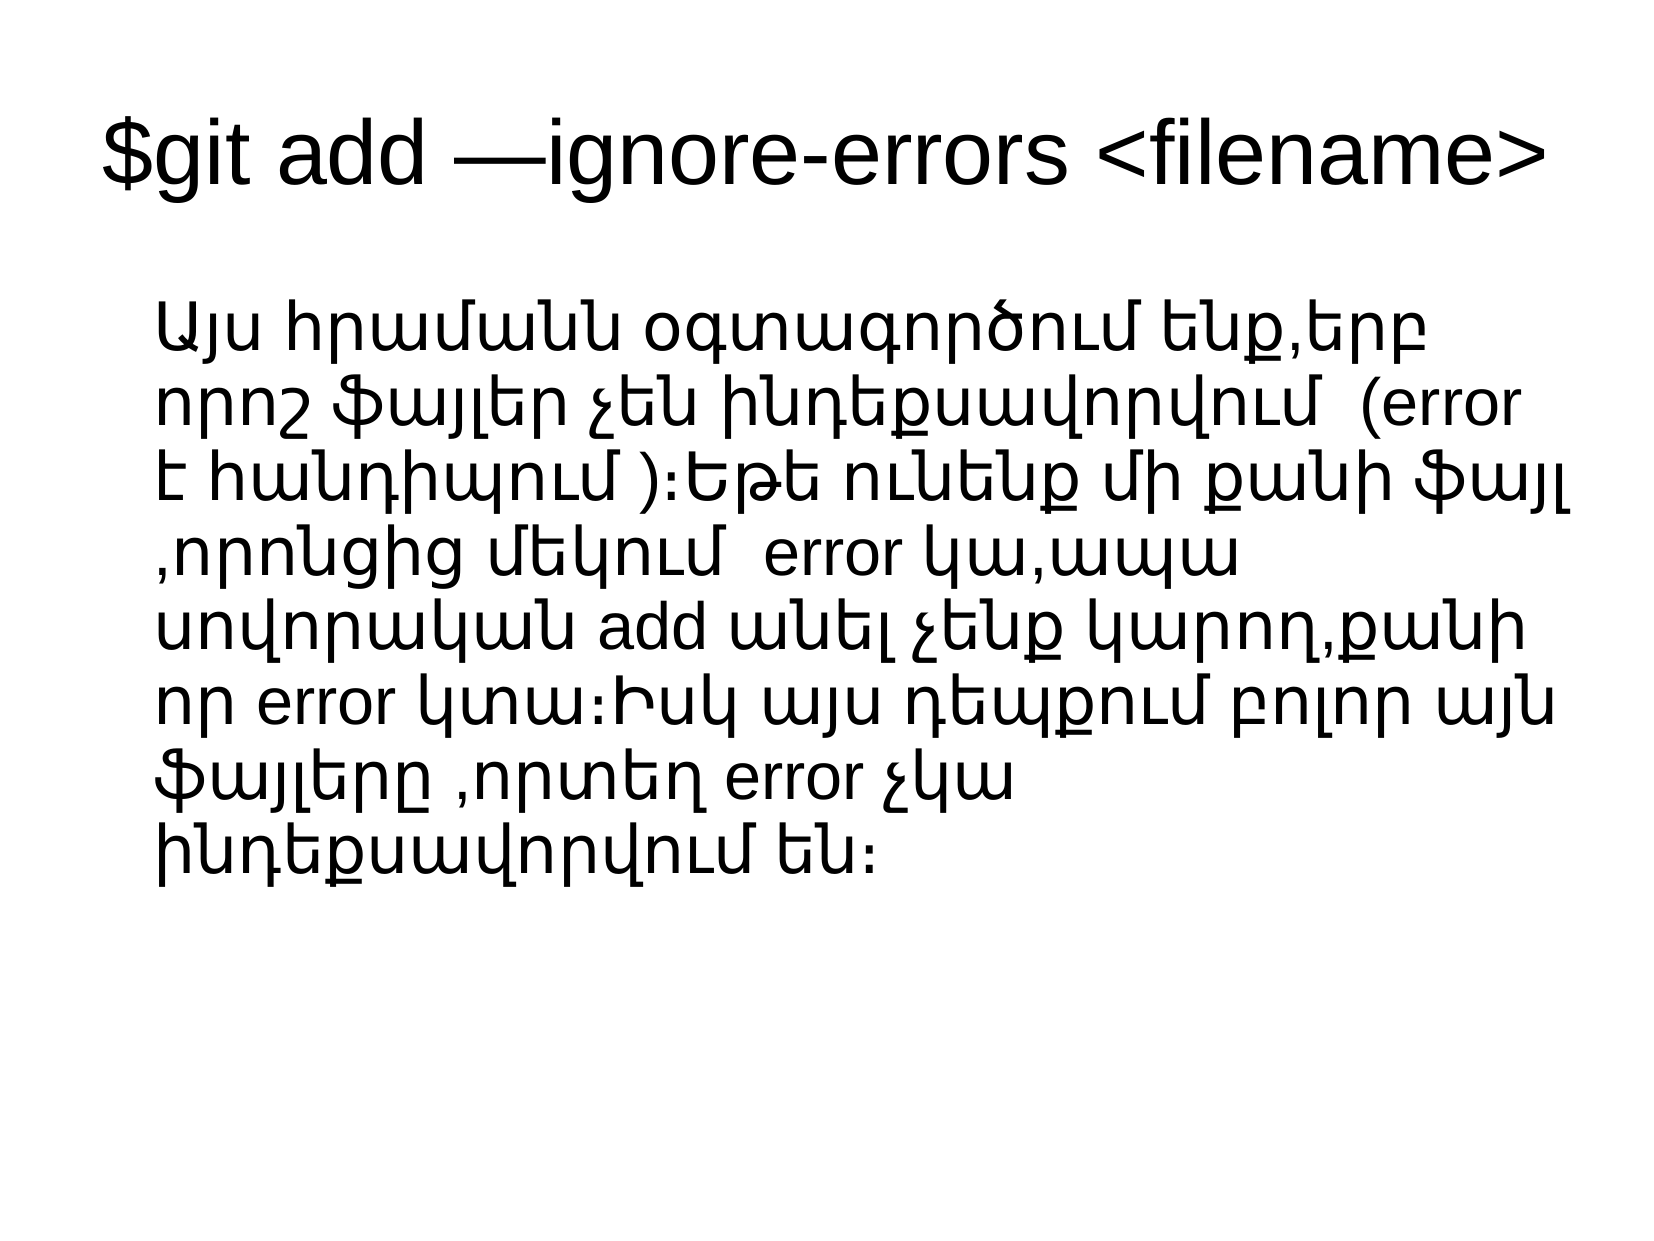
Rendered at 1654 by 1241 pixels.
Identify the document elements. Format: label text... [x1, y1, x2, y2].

title $git add —ignore-errors <filename> [82, 49, 1571, 257]
list Այս հրամանն օգտագործում ենք,երբ որոշ ֆայլեր չեն ինդեքսավորվում (error է հանդիպում )։Եթե ունենք մի քանի ֆայլ ,որոնցից մեկում error կա,ապա սովորական add անել չենք կարող,քանի որ error կտա։Իսկ այս դեպքում բոլոր այն ֆայլերը ,որտեղ error չկա ինդեքսավորվում են։ [82, 290, 1571, 1010]
